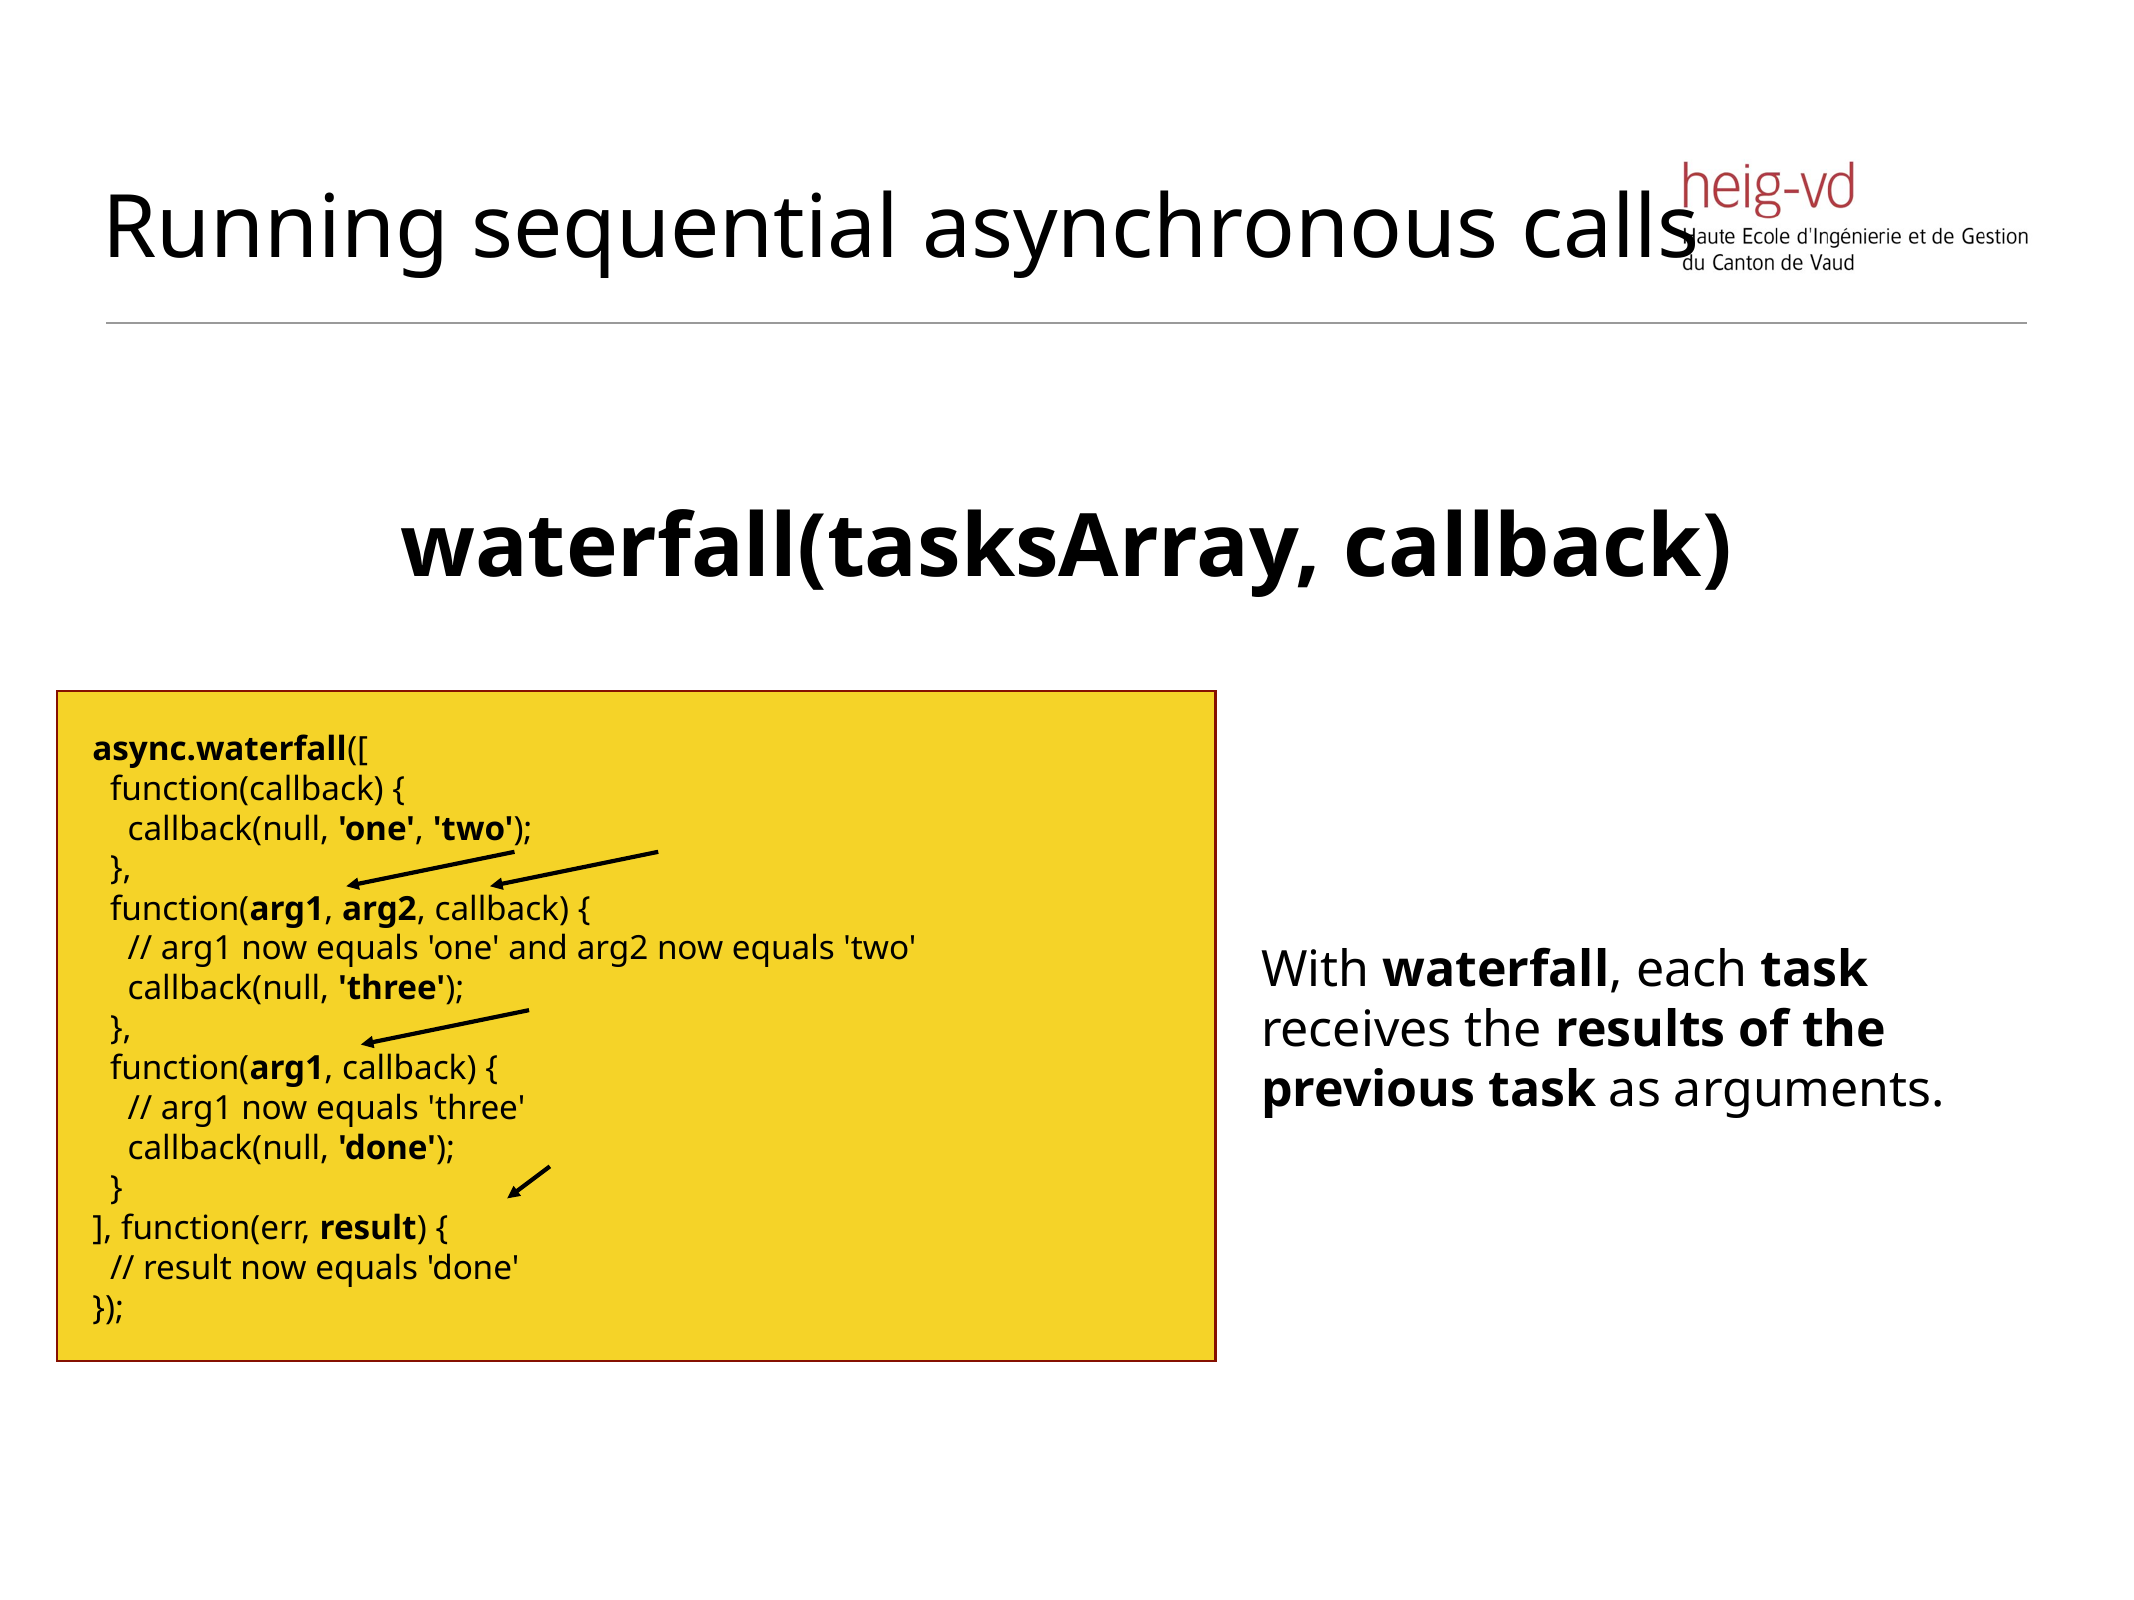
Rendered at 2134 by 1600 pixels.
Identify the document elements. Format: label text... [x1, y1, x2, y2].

text_box waterfall(tasksArray, callback) [392, 480, 1742, 603]
text_box With waterfall, each task receives the results of the previous task as arguments. [1252, 927, 2078, 1125]
text_box async.waterfall([ function(callback) { callback(null, 'one', 'two'); }, function(arg1, arg2, callback) { // arg1 now equals 'one' and arg2 now equals 'two' callback(null, 'three'); }, function(arg1, callback) { // arg1 now equals 'three' callback(null, 'done'); } ], function(err, result) { // result now equals 'done' }); [57, 691, 1216, 1362]
title Running sequential asynchronous calls [93, 54, 2040, 284]
